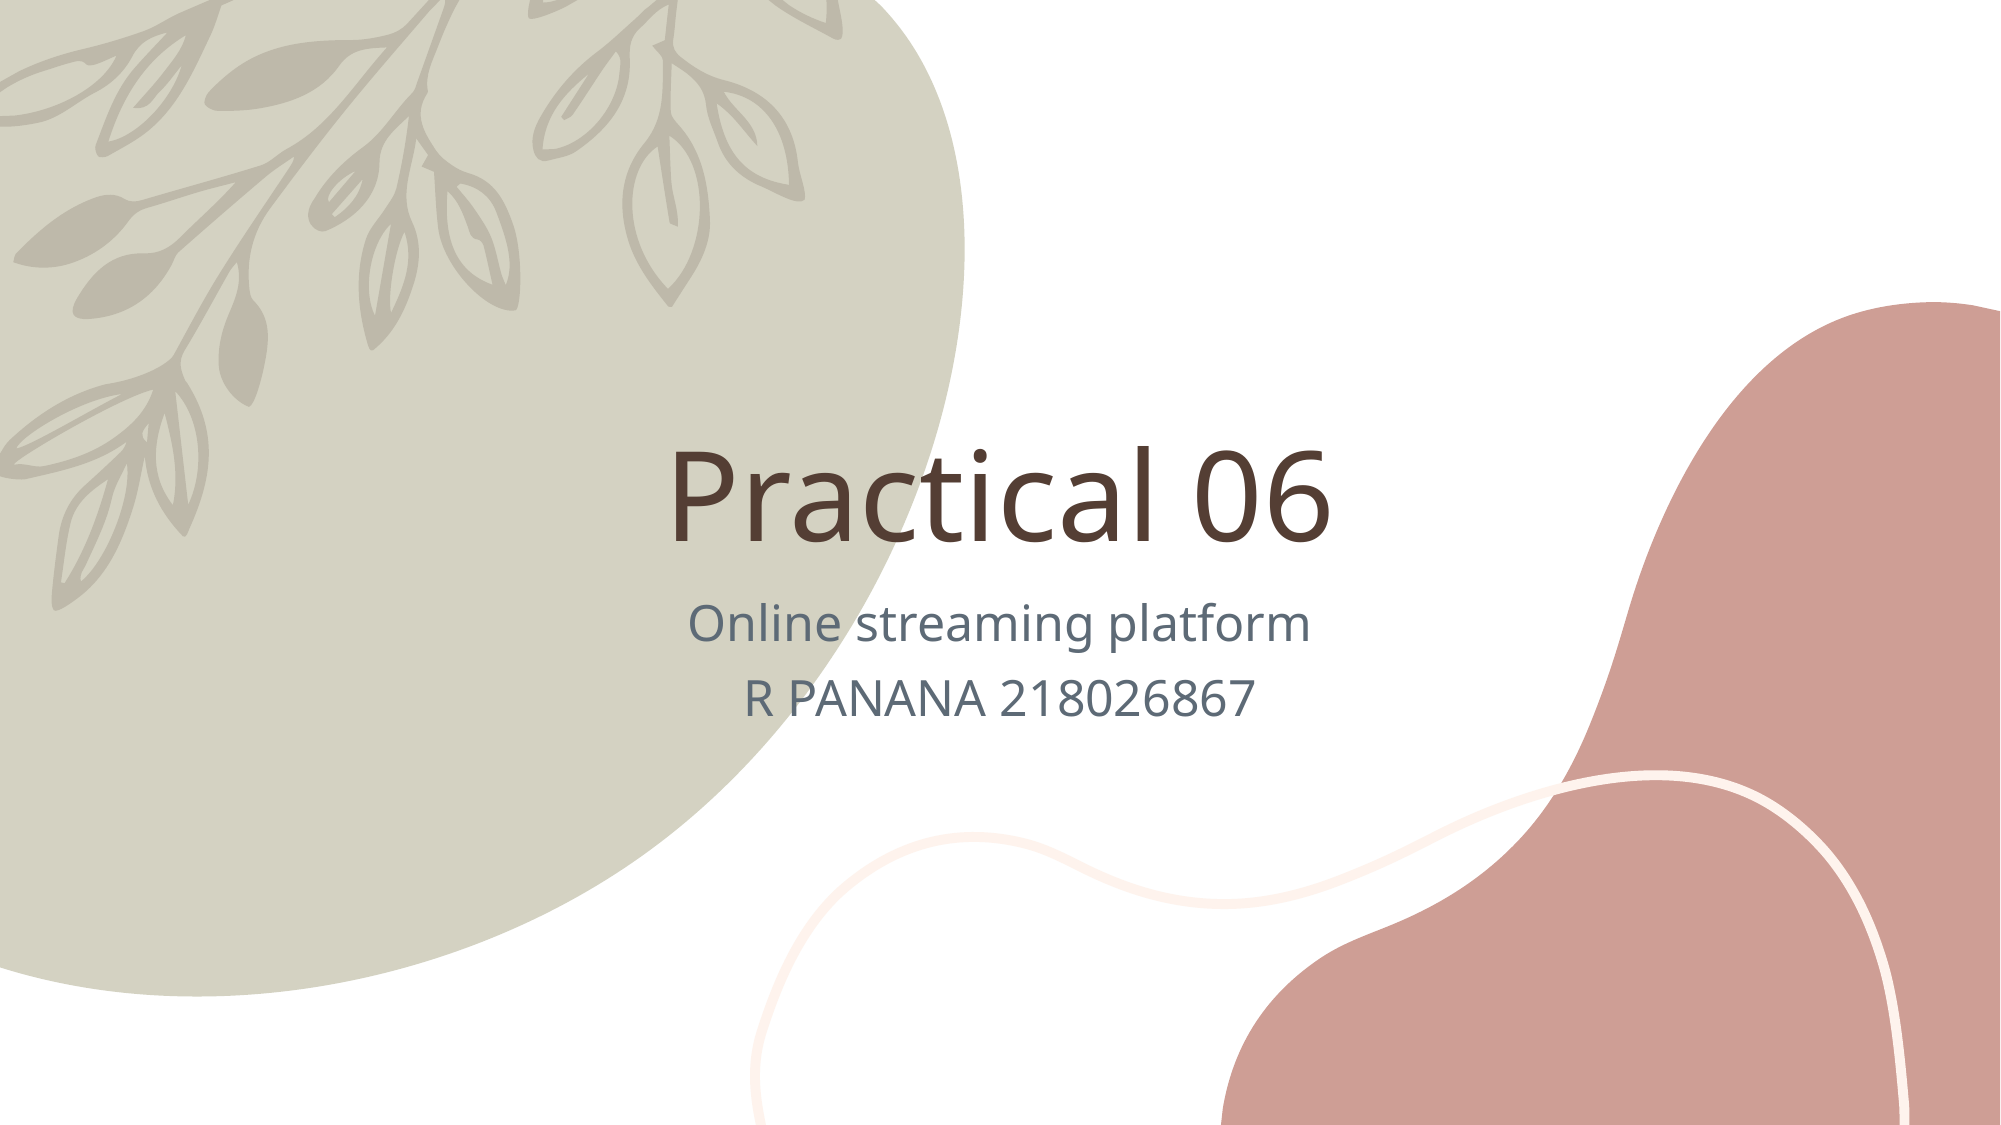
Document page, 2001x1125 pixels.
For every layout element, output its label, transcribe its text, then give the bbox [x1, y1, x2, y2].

subtitle Online streaming platform R PANANA 218026867 [249, 590, 1750, 863]
title Practical 06 [249, 184, 1750, 576]
